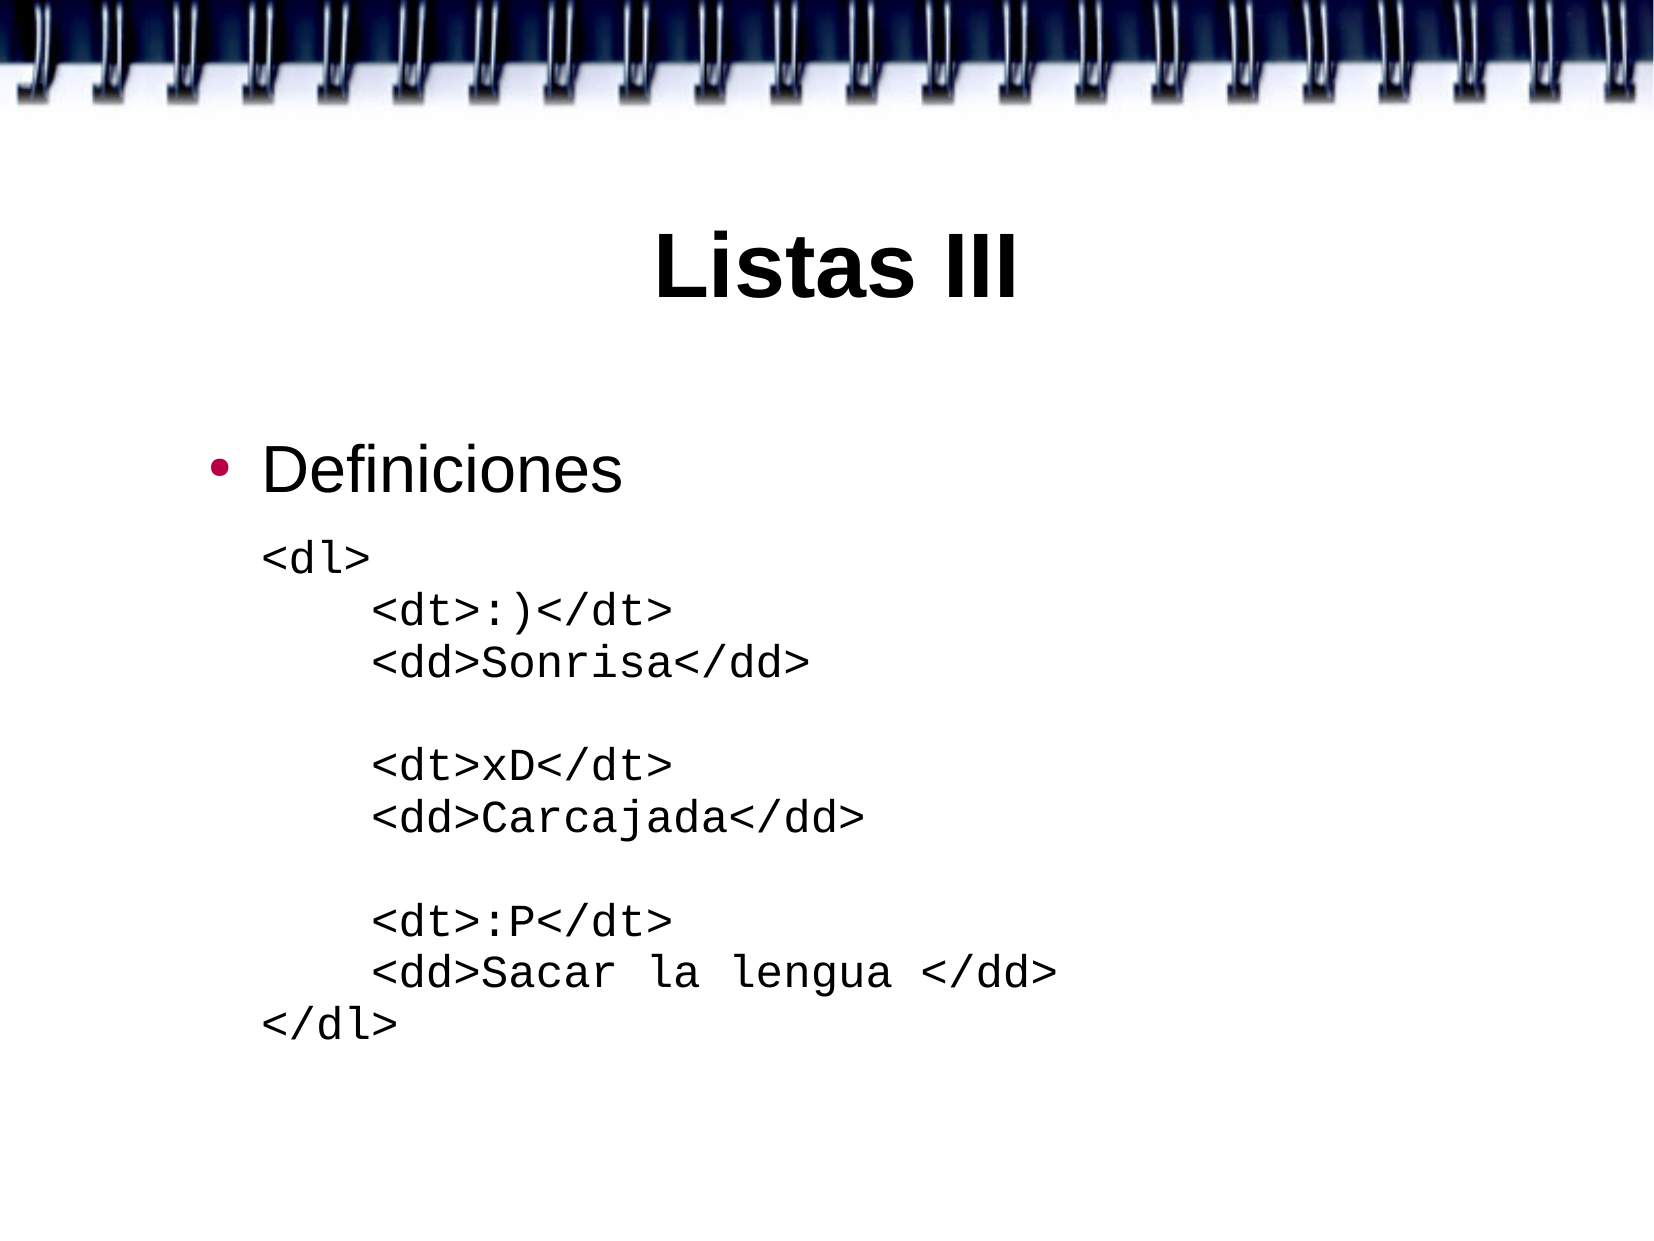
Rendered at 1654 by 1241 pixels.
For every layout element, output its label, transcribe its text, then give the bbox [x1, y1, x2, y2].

list Definiciones <dl> <dt>:)</dt> <dd>Sonrisa</dd> <dt>xD</dt> <dd>Carcajada</dd> <dt>:P</dt> <dd>Sacar la lengua </dd> </dl> [190, 431, 1472, 1047]
title Listas III [139, 169, 1535, 362]
picture [0, 0, 1654, 121]
